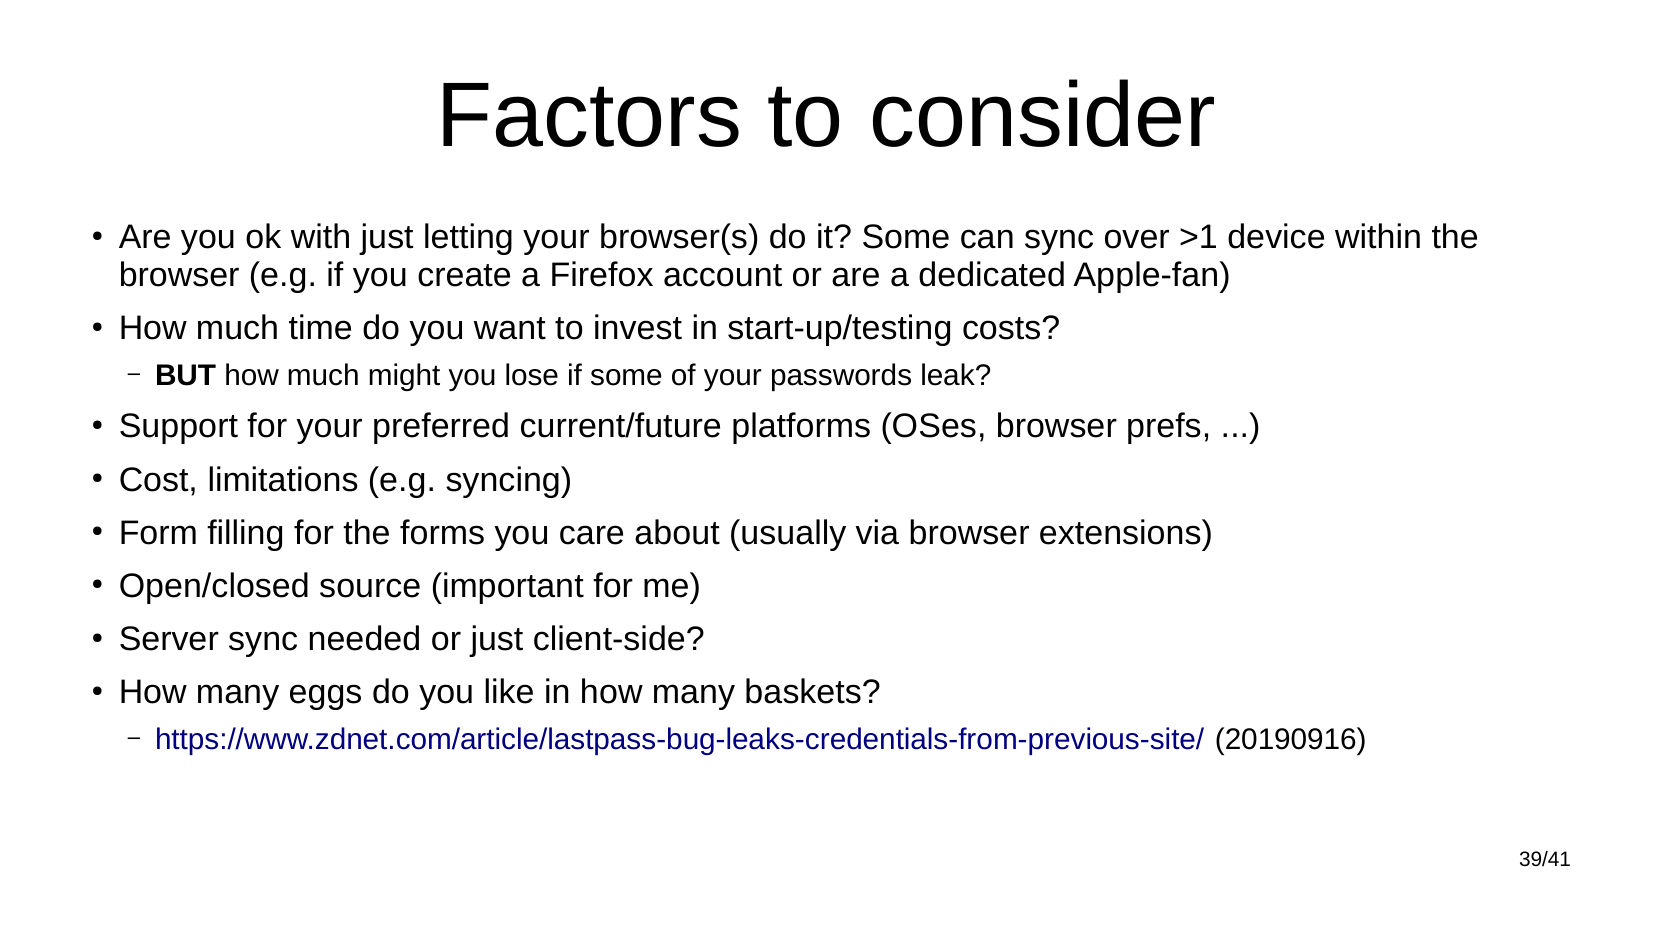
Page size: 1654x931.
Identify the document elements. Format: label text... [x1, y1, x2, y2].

title Factors to consider [82, 37, 1571, 193]
list Are you ok with just letting your browser(s) do it? Some can sync over >1 device within the browser (e.g. if you create a Firefox account or are a dedicated Apple-fan) How much time do you want to invest in start-up/testing costs? BUT how much might you lose if some of your passwords leak? Support for your preferred current/future platforms (OSes, browser prefs, ...) Cost, limitations (e.g. syncing) Form filling for the forms you care about (usually via browser extensions) Open/closed source (important for me) Server sync needed or just client-side? How many eggs do you like in how many baskets? https://www.zdnet.com/article/lastpass-bug-leaks-credentials-from-previous-site/ (20190916) [82, 217, 1571, 758]
